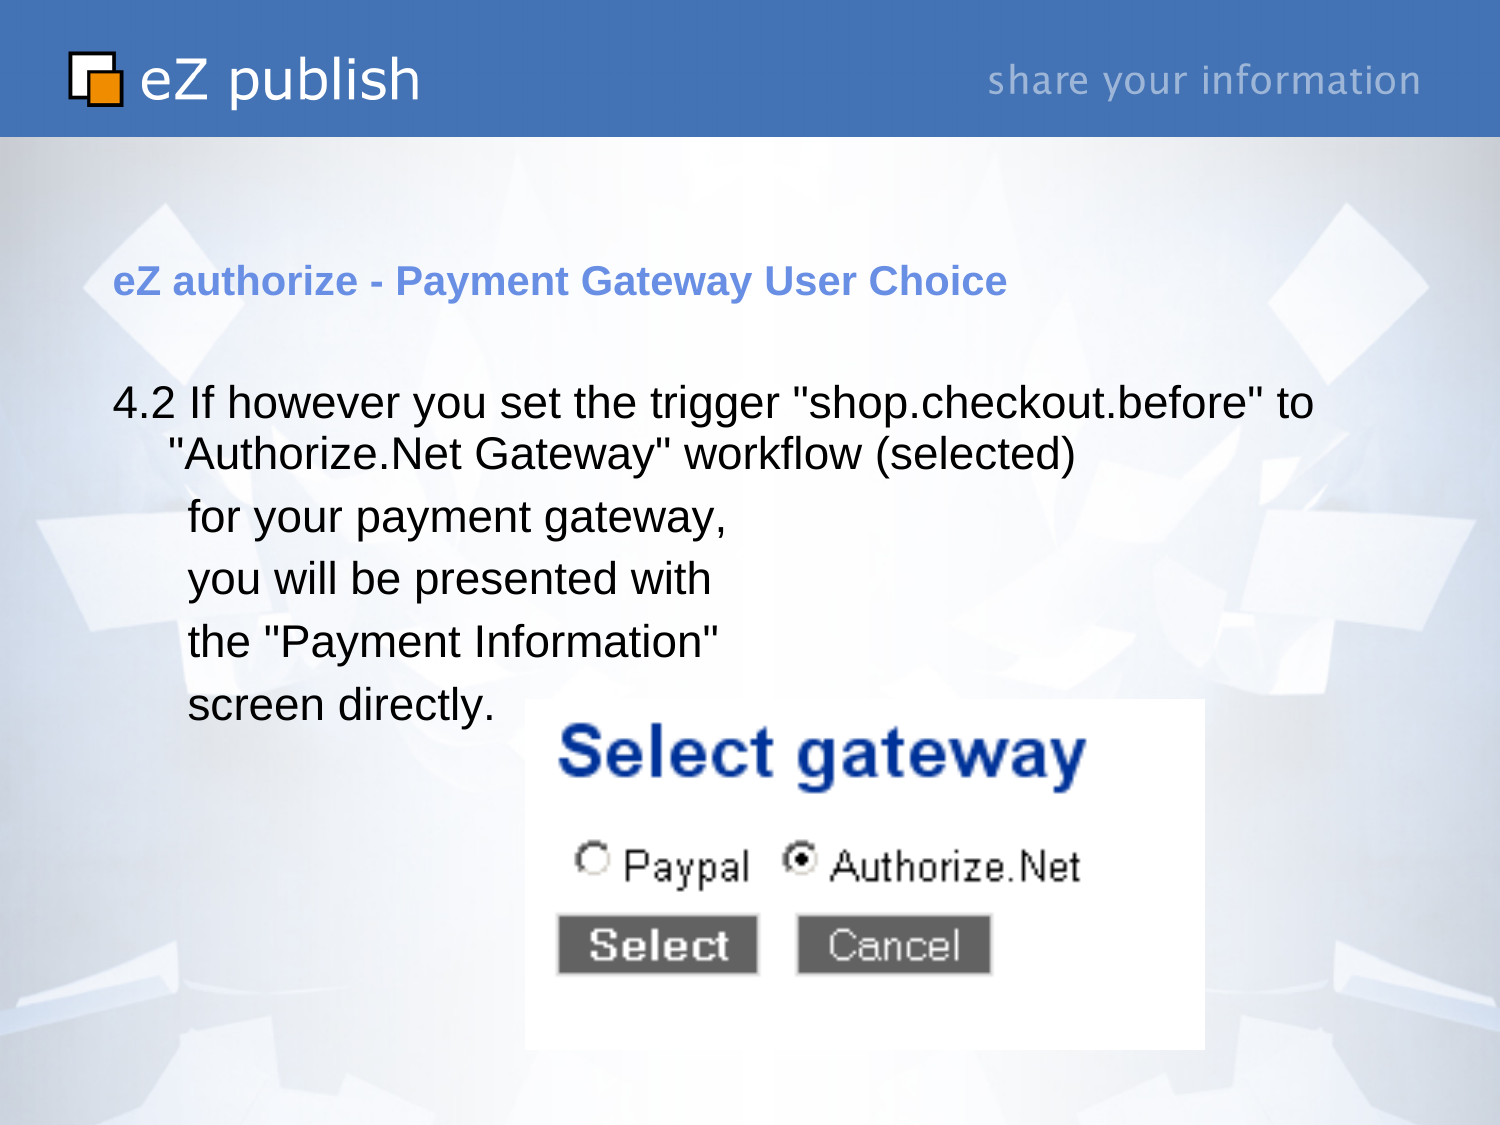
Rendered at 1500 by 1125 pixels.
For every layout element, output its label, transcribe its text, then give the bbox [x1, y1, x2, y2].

title eZ authorize - Payment Gateway User Choice [112, 237, 1500, 325]
list 4.2 If however you set the trigger "shop.checkout.before" to "Authorize.Net Gateway" workflow (selected) for your payment gateway, you will be presented with the "Payment Information" screen directly. [112, 324, 1388, 1000]
picture [0, 0, 1500, 1125]
